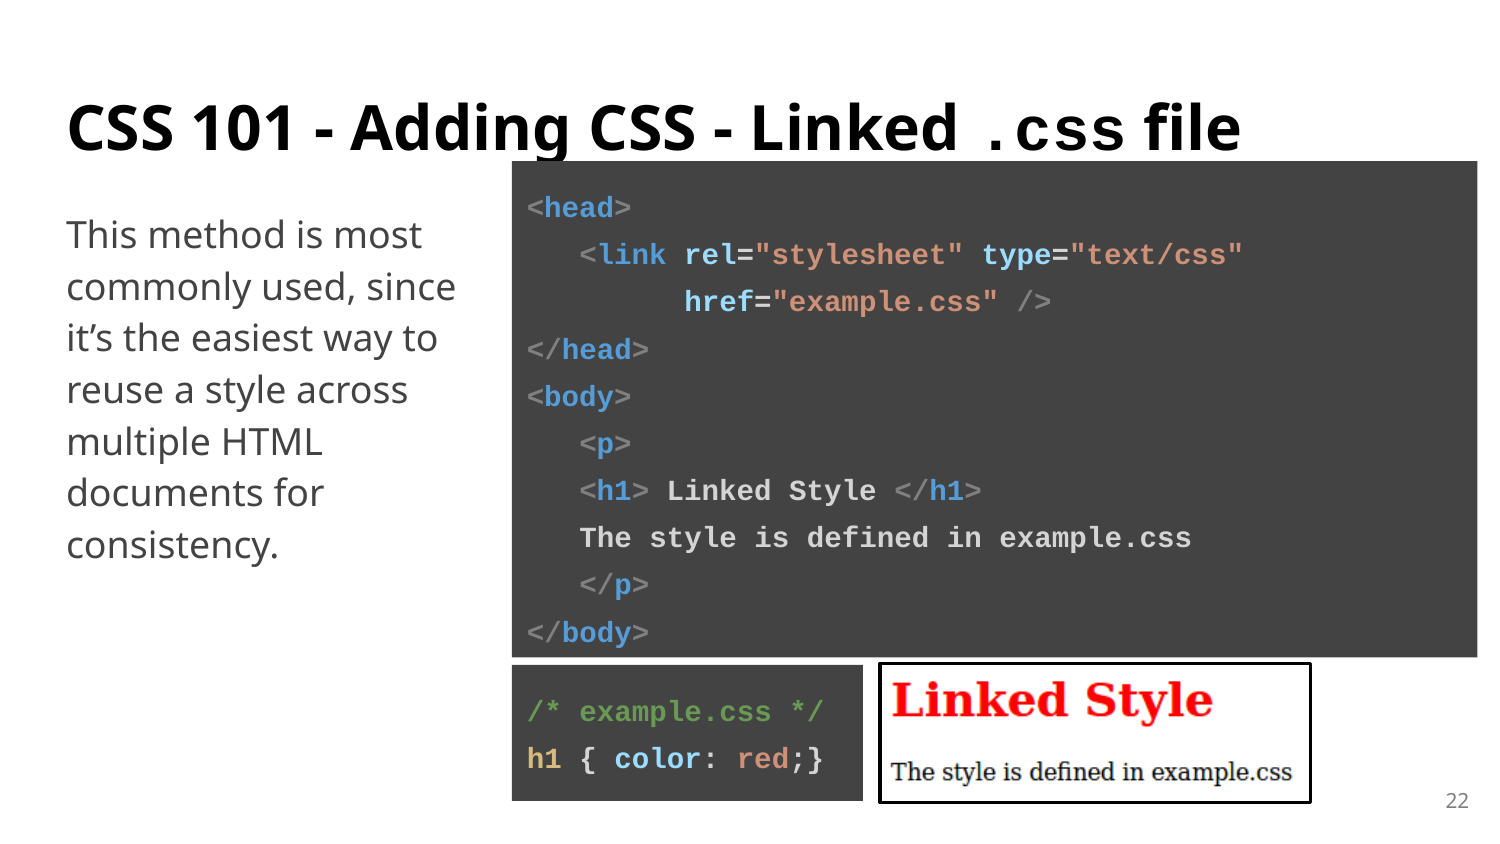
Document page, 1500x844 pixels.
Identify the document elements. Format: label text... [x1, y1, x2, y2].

title CSS 101 - Adding CSS - Linked .css file [51, 72, 1449, 176]
text_box /* example.css */ h1 { color: red;} [511, 664, 863, 801]
slide_number <number> [1394, 769, 1484, 834]
picture [881, 664, 1310, 802]
text_box <head> <link rel="stylesheet" type="text/css" href="example.css" /> </head> <body> <p> <h1> Linked Style </h1> The style is defined in example.css </p> </body> [511, 161, 1478, 658]
list This method is most commonly used, since it’s the easiest way to reuse a style across multiple HTML documents for consistency. [51, 189, 479, 750]
